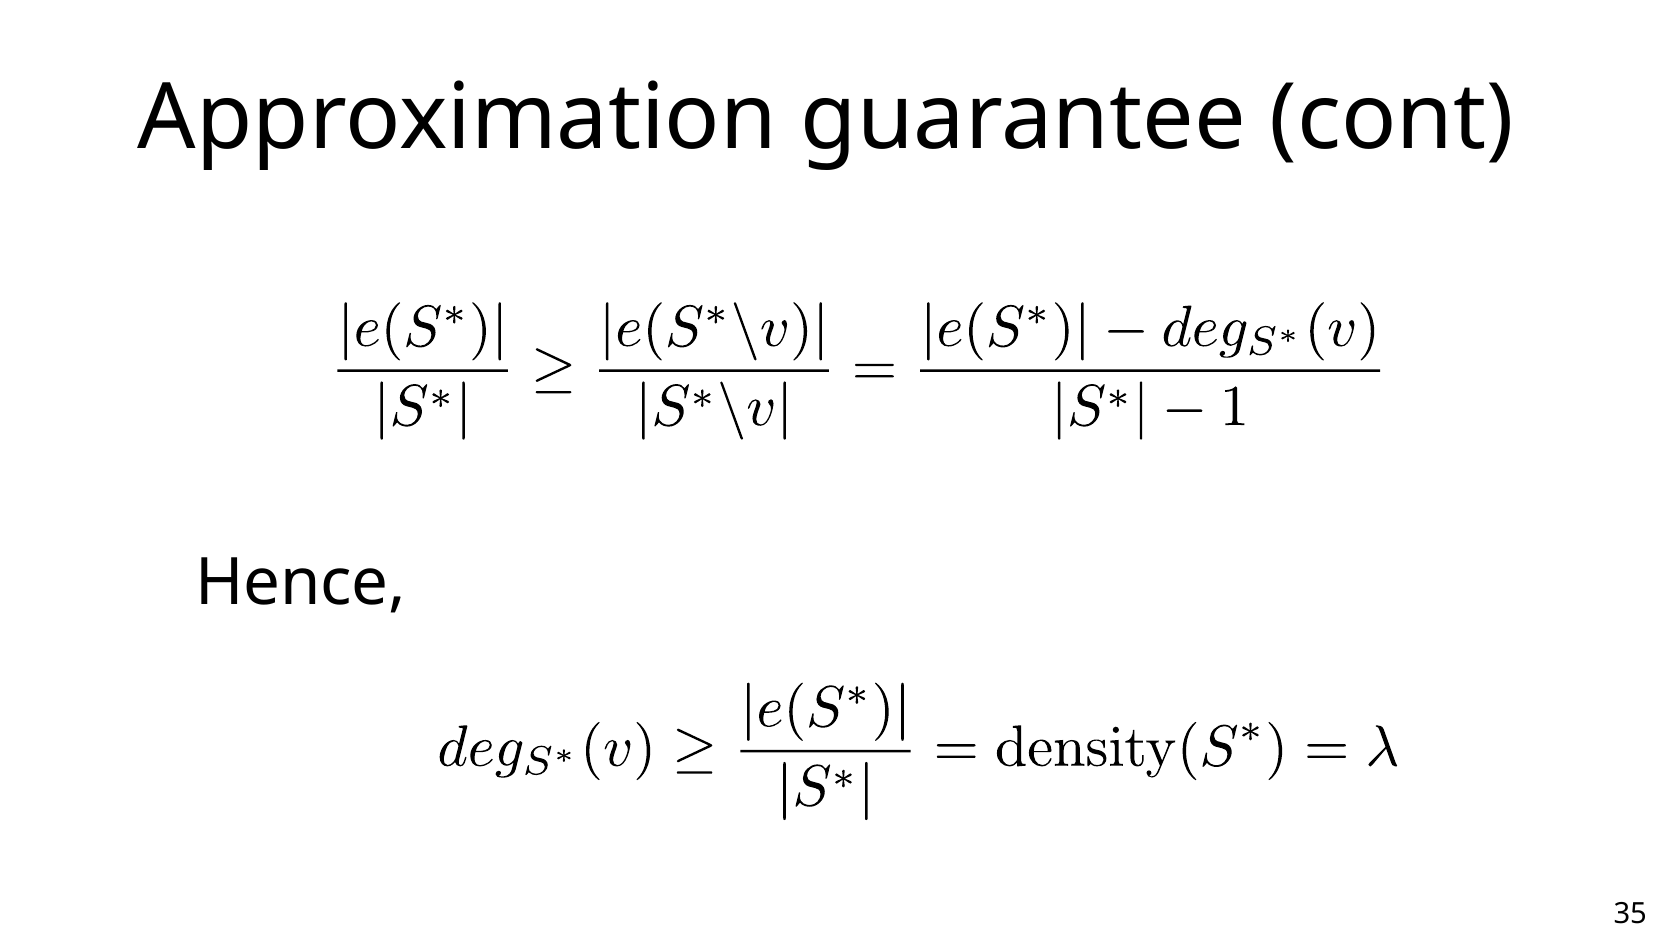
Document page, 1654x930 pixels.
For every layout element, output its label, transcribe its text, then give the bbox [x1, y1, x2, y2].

text_box [437, 682, 1400, 821]
title Approximation guarantee (cont) [82, 1, 1571, 225]
text_box Hence, [195, 535, 794, 625]
text_box [337, 302, 1381, 440]
